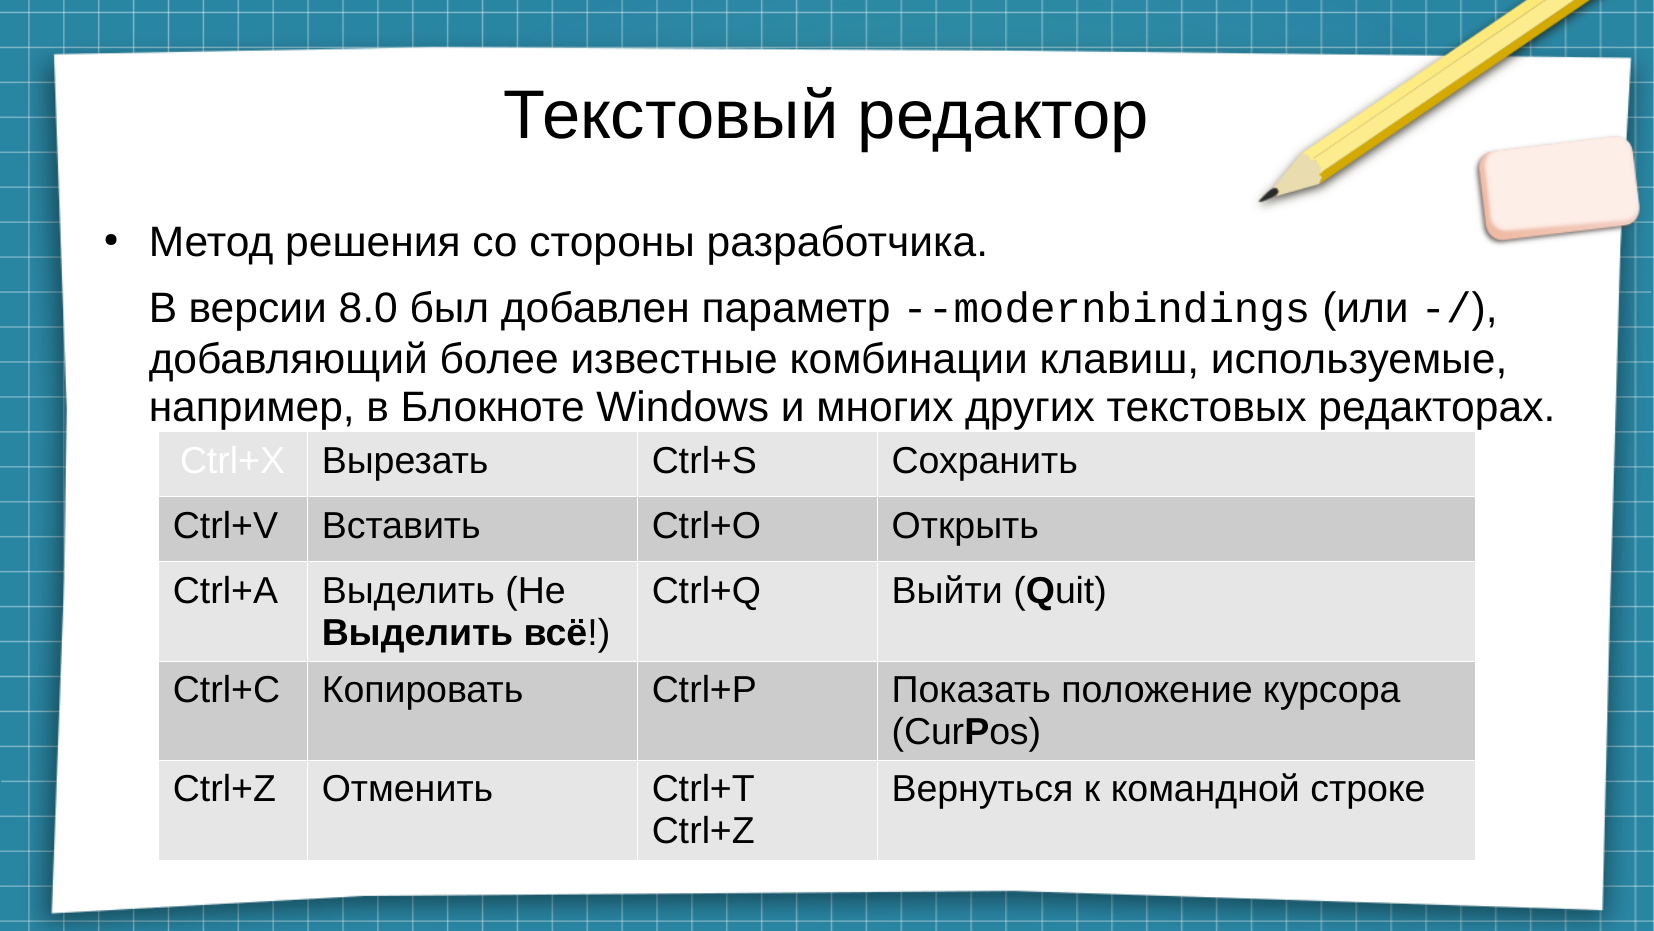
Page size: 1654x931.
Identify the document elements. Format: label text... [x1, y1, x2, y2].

table_cell Вставить [308, 497, 637, 561]
table_cell Ctrl+T Ctrl+Z [638, 761, 877, 860]
table_cell Открыть [878, 497, 1475, 561]
table_header Вырезать [308, 432, 637, 496]
table_cell Ctrl+A [159, 562, 307, 661]
table_cell Показать положение курсора (CurPos) [878, 662, 1475, 760]
table_cell Вернуться к командной строке [878, 761, 1475, 860]
table_cell Ctrl+O [638, 497, 877, 561]
table_header Ctrl+S [638, 432, 877, 496]
table_cell Ctrl+P [638, 662, 877, 760]
picture [0, 0, 1654, 931]
table_cell Выйти (Quit) [878, 562, 1475, 661]
list Метод решения со стороны разработчика. В версии 8.0 был добавлен параметр --modernbindings (или -/), добавляющий более известные комбинации клавиш, используемые, например, в Блокноте Windows и многих других текстовых редакторах. [88, 217, 1571, 439]
table_cell Ctrl+C [159, 662, 307, 760]
table_header Сохранить [878, 432, 1475, 496]
table_cell Ctrl+V [159, 497, 307, 561]
table_cell Копировать [308, 662, 637, 760]
table_cell Отменить [308, 761, 637, 860]
table_cell Ctrl+Q [638, 562, 877, 661]
table_header Ctrl+X [159, 432, 307, 496]
table_cell Ctrl+Z [159, 761, 307, 860]
title Текстовый редактор [82, 37, 1571, 193]
table_cell Выделить (Не Выделить всё!) [308, 562, 637, 661]
